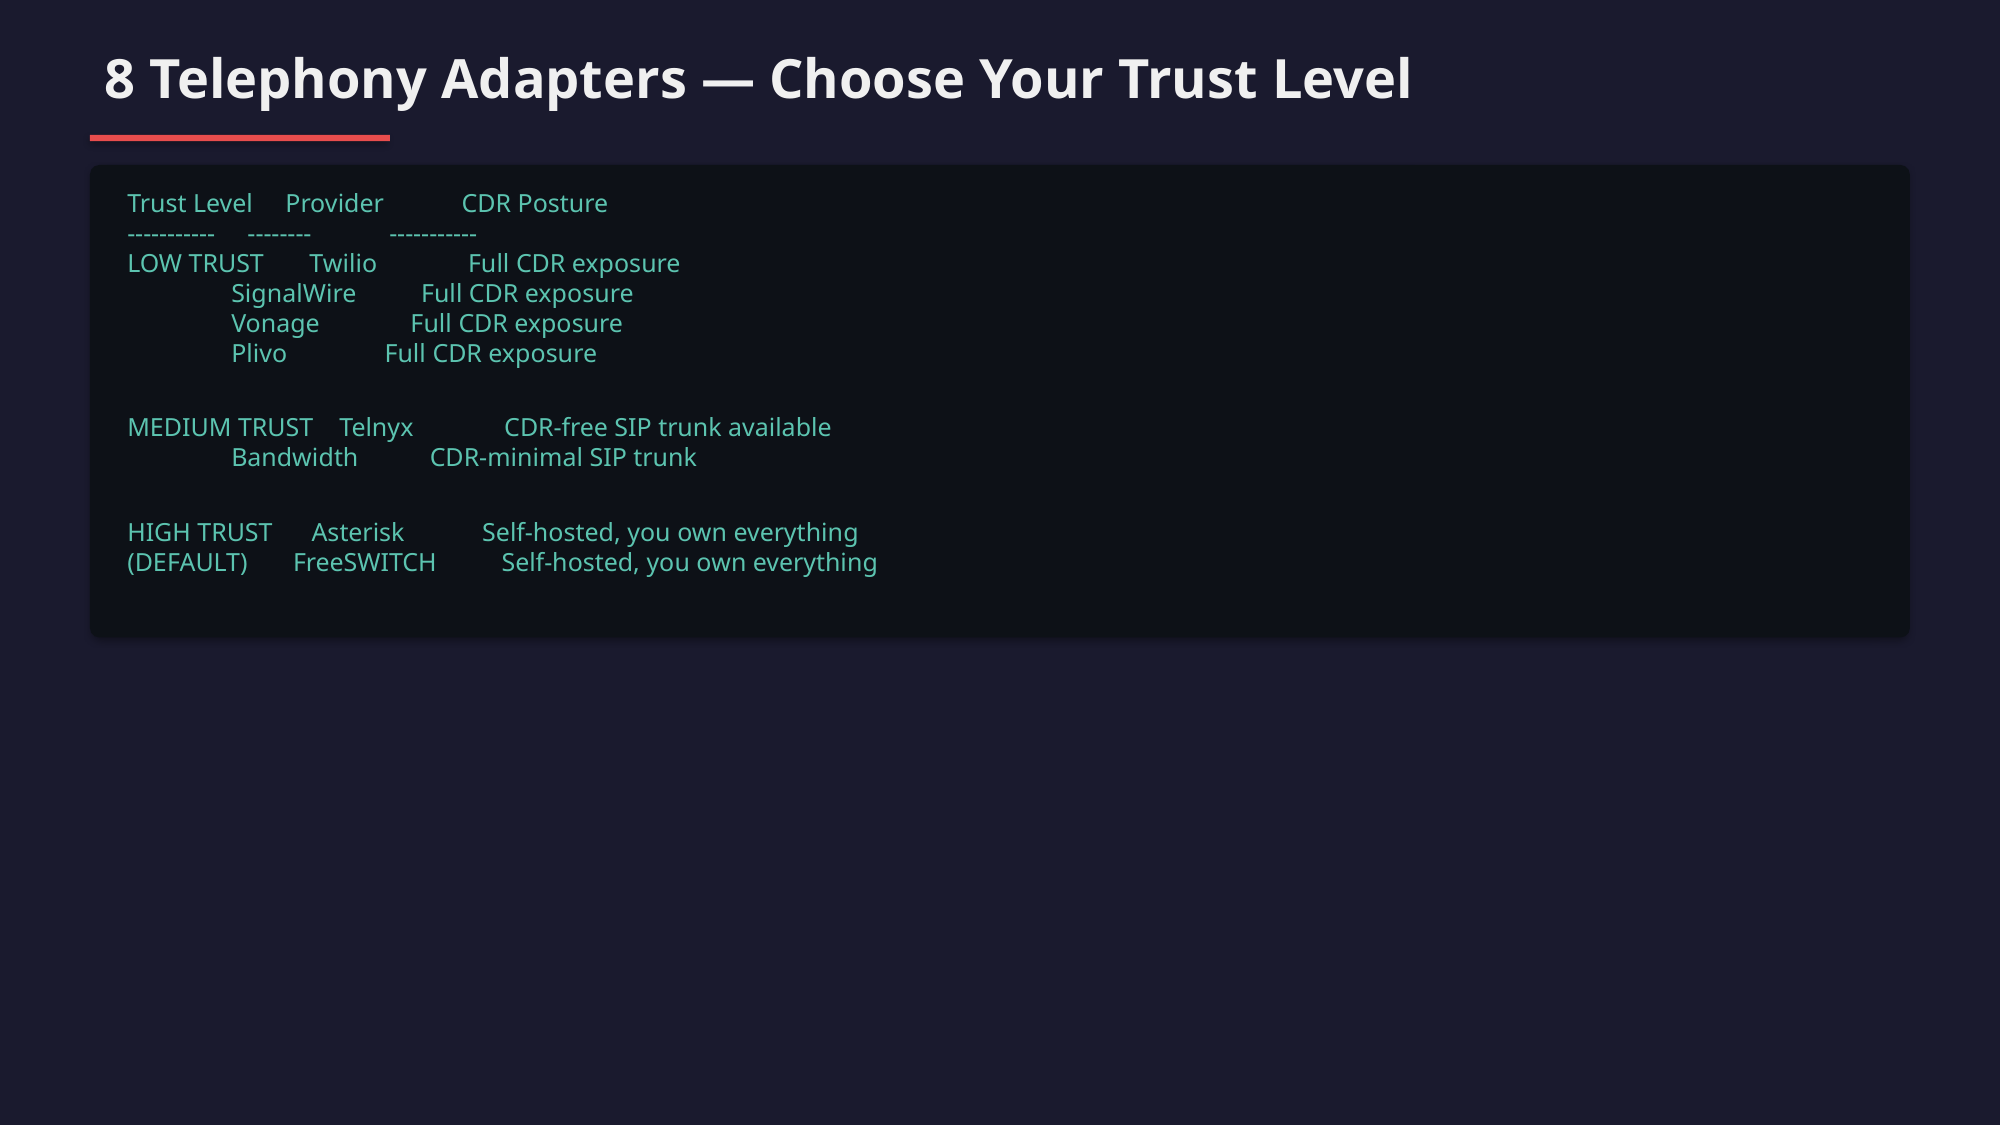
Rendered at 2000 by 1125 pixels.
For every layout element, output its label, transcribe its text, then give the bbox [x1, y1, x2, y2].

text_box [89, 164, 1910, 638]
text_box Trust Level Provider CDR Posture ----------- -------- ----------- LOW TRUST Twilio Full CDR exposure SignalWire Full CDR exposure Vonage Full CDR exposure Plivo Full CDR exposure MEDIUM TRUST Telnyx CDR-free SIP trunk available Bandwidth CDR-minimal SIP trunk HIGH TRUST Asterisk Self-hosted, you own everything (DEFAULT) FreeSWITCH Self-hosted, you own everything [112, 179, 1888, 585]
text_box [89, 134, 390, 142]
text_box 8 Telephony Adapters — Choose Your Trust Level [89, 37, 1910, 118]
